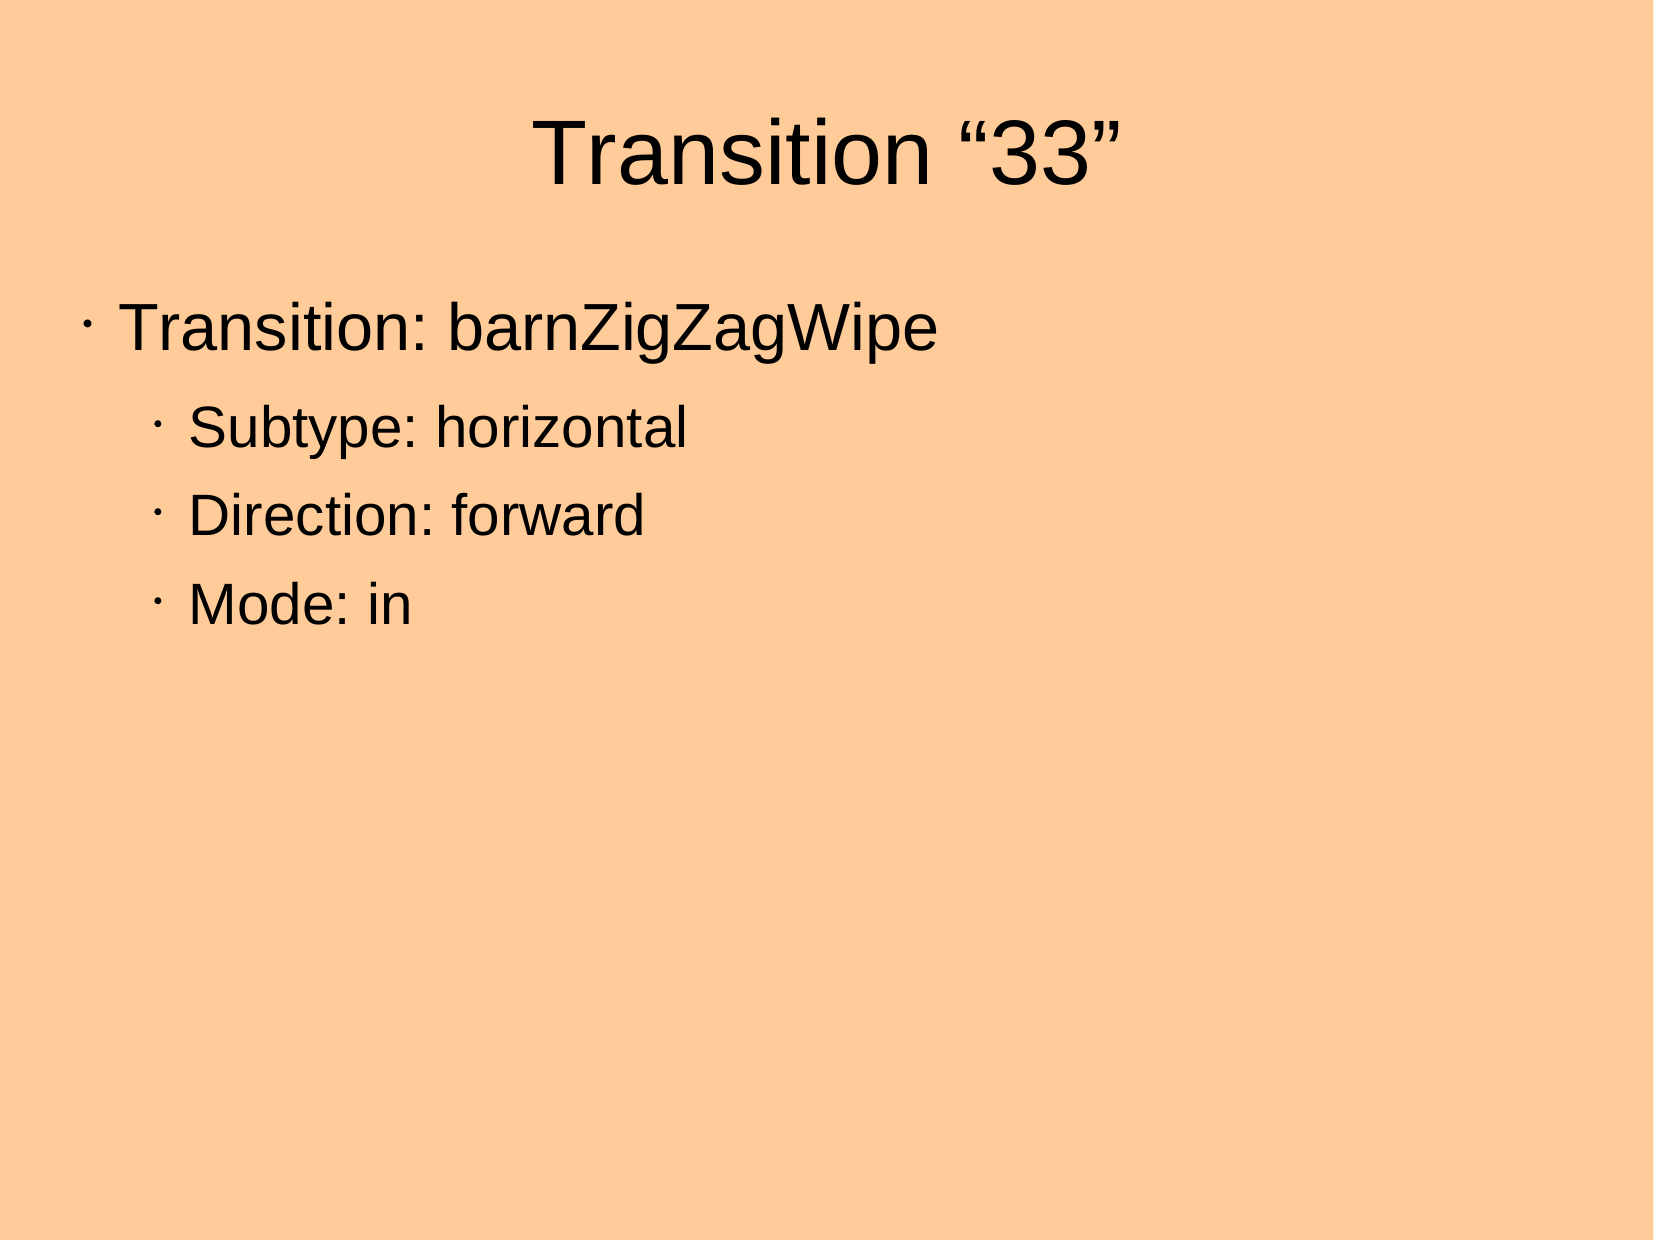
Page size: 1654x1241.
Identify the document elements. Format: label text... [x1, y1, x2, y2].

title Transition “33” [82, 49, 1571, 257]
list Transition: barnZigZagWipe Subtype: horizontal Direction: forward Mode: in [82, 290, 1571, 1080]
